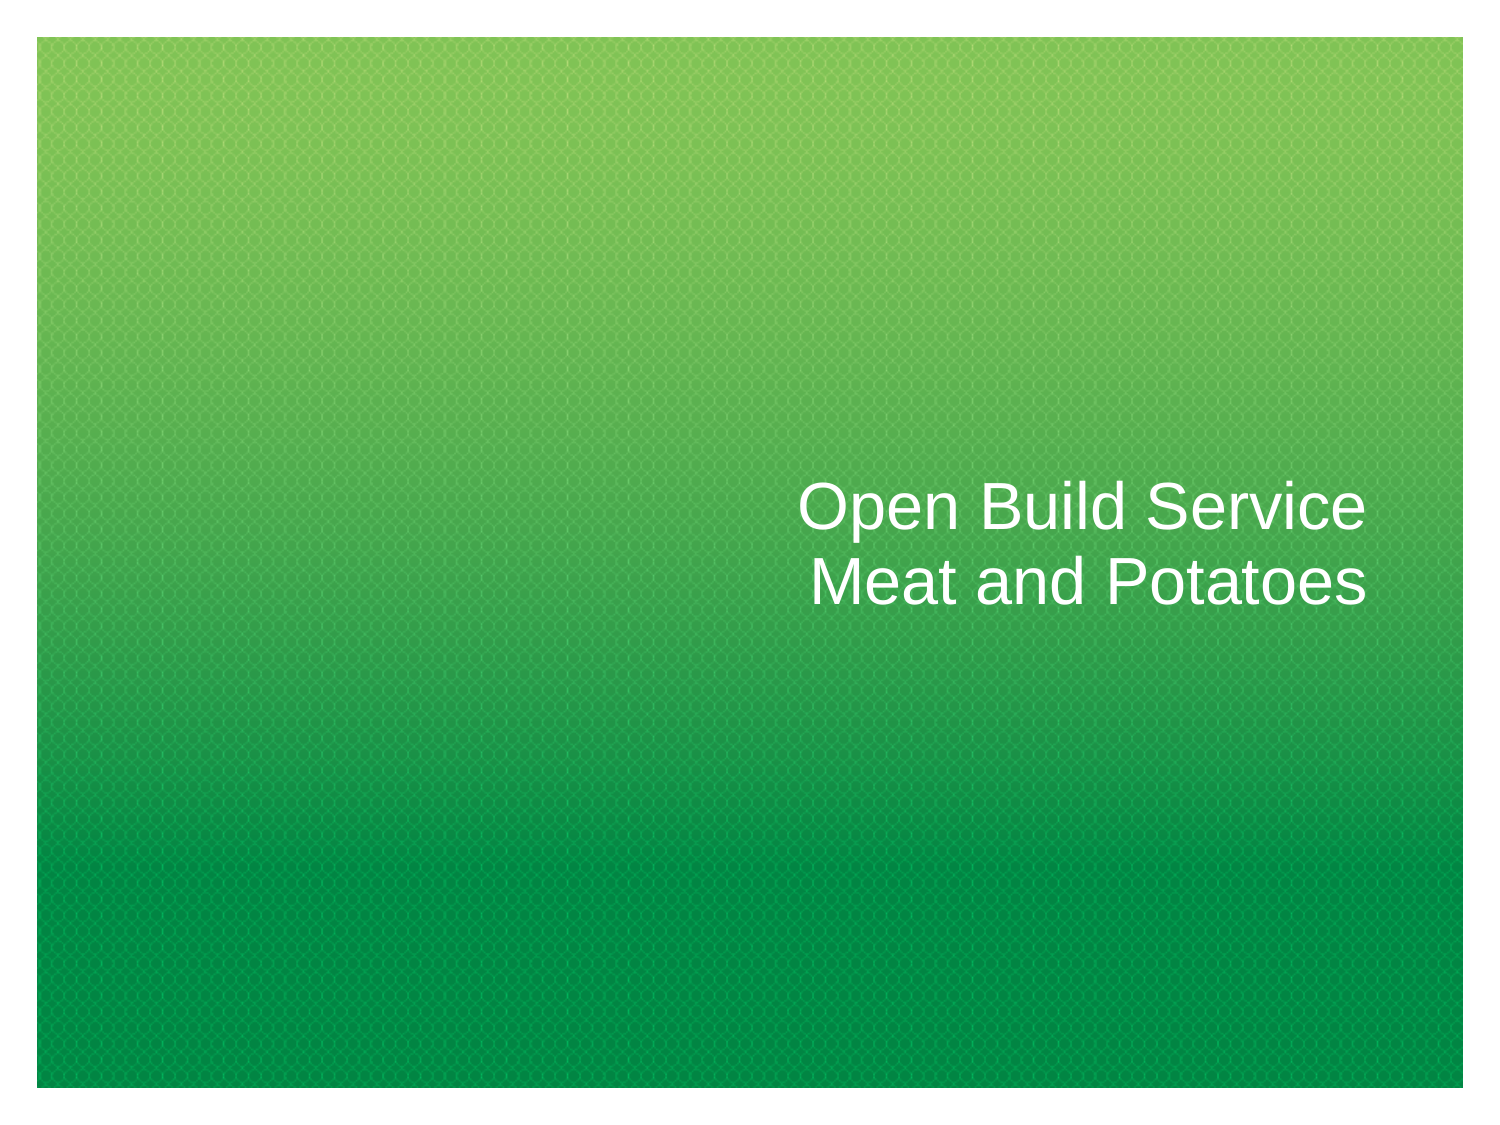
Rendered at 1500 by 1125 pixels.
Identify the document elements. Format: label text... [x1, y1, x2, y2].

title Open Build Service Meat and Potatoes [135, 450, 1369, 638]
picture [37, 37, 1463, 1088]
